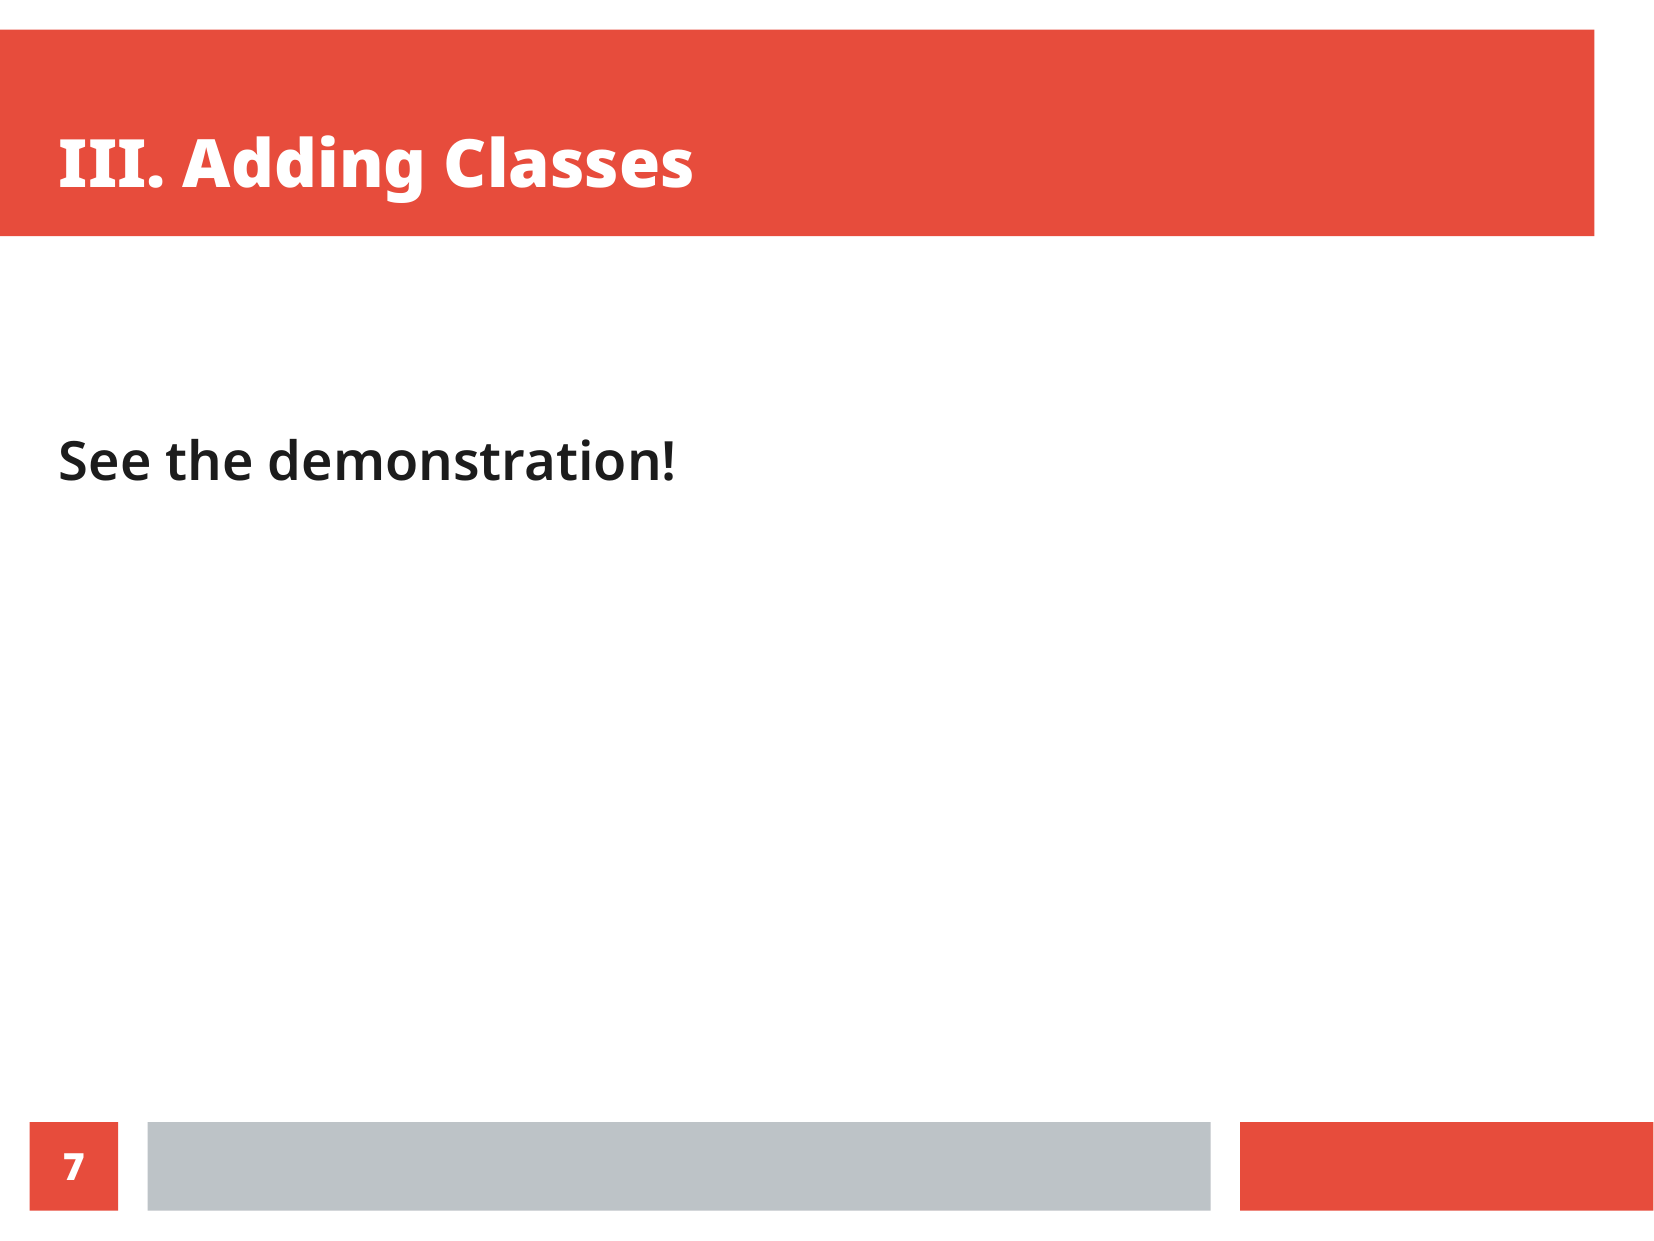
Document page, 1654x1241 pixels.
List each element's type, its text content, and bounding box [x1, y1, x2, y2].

list See the demonstration! [59, 324, 1565, 1093]
title III. Adding Classes [59, 59, 1595, 207]
